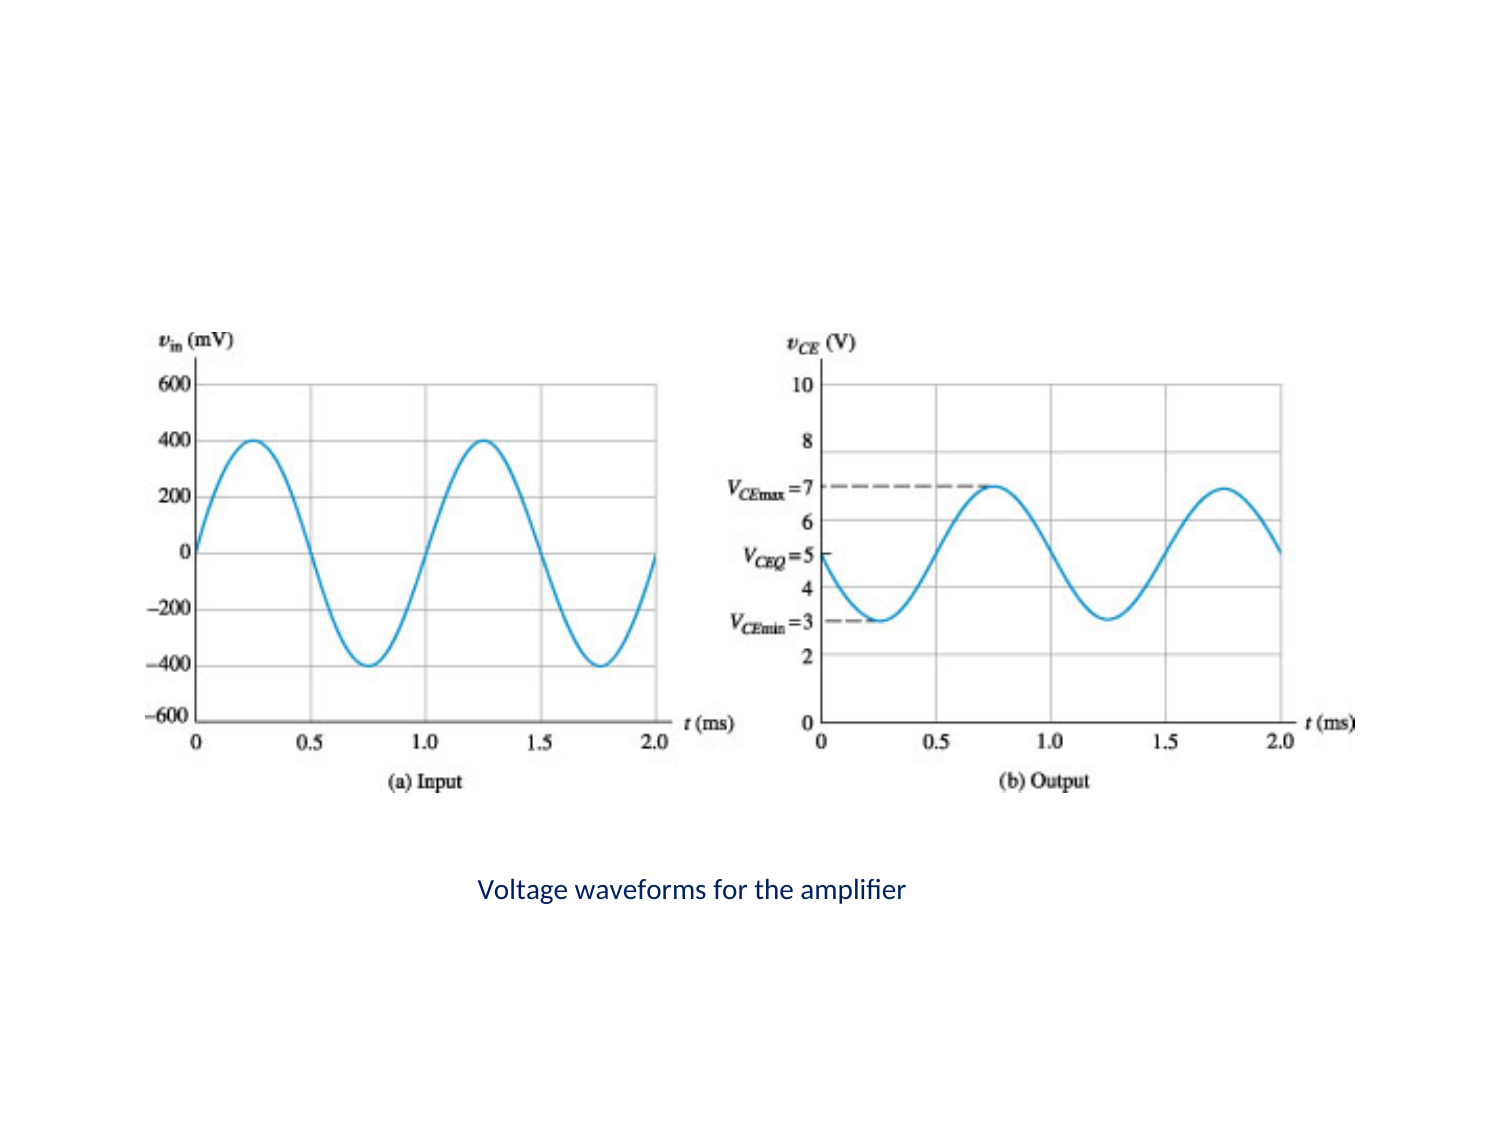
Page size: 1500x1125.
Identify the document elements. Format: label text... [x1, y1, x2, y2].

picture [145, 332, 1355, 793]
text_box Voltage waveforms for the amplifier [462, 862, 922, 913]
